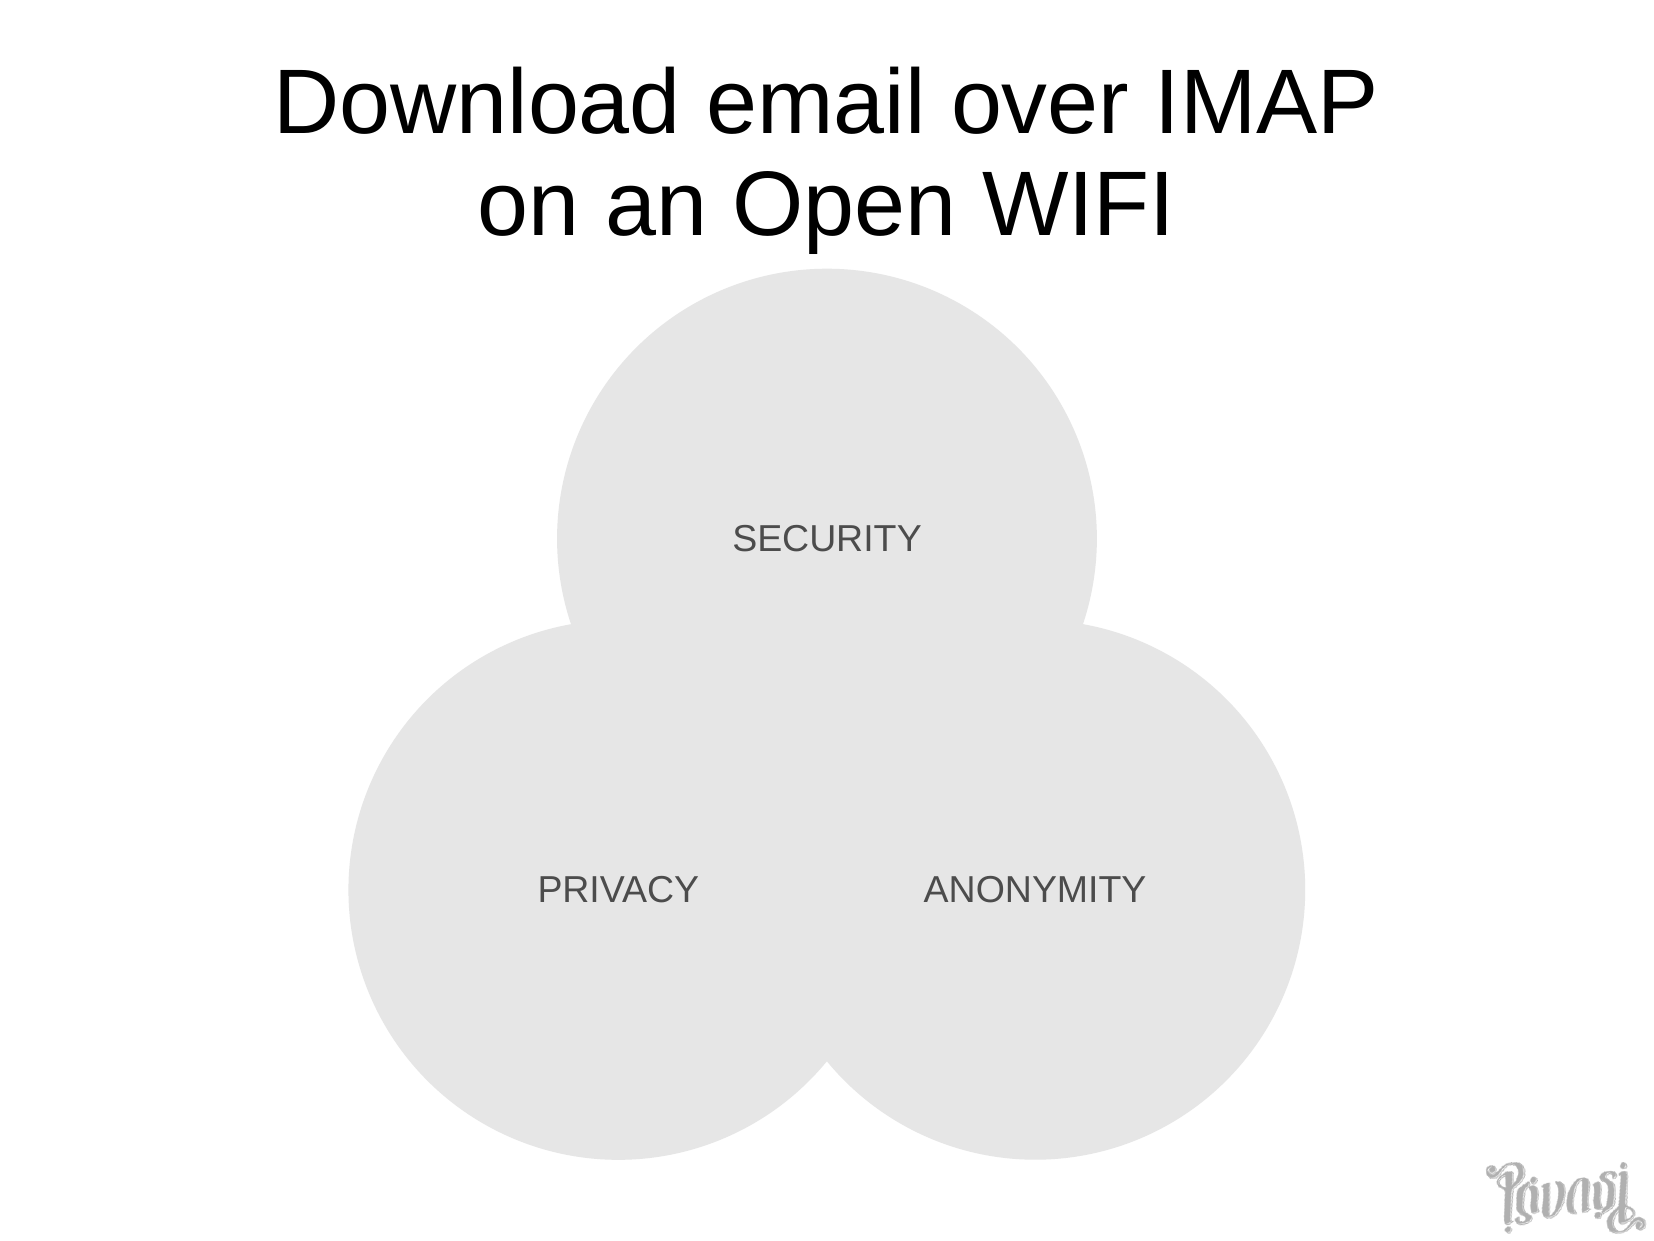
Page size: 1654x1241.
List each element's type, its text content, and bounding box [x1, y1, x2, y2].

title Download email over IMAP on an Open WIFI [82, 49, 1571, 257]
text_box SECURITY [560, 271, 1094, 722]
text_box ANONYMITY [768, 622, 1303, 1157]
text_box PRIVACY [351, 622, 827, 1157]
picture [1484, 1147, 1648, 1241]
